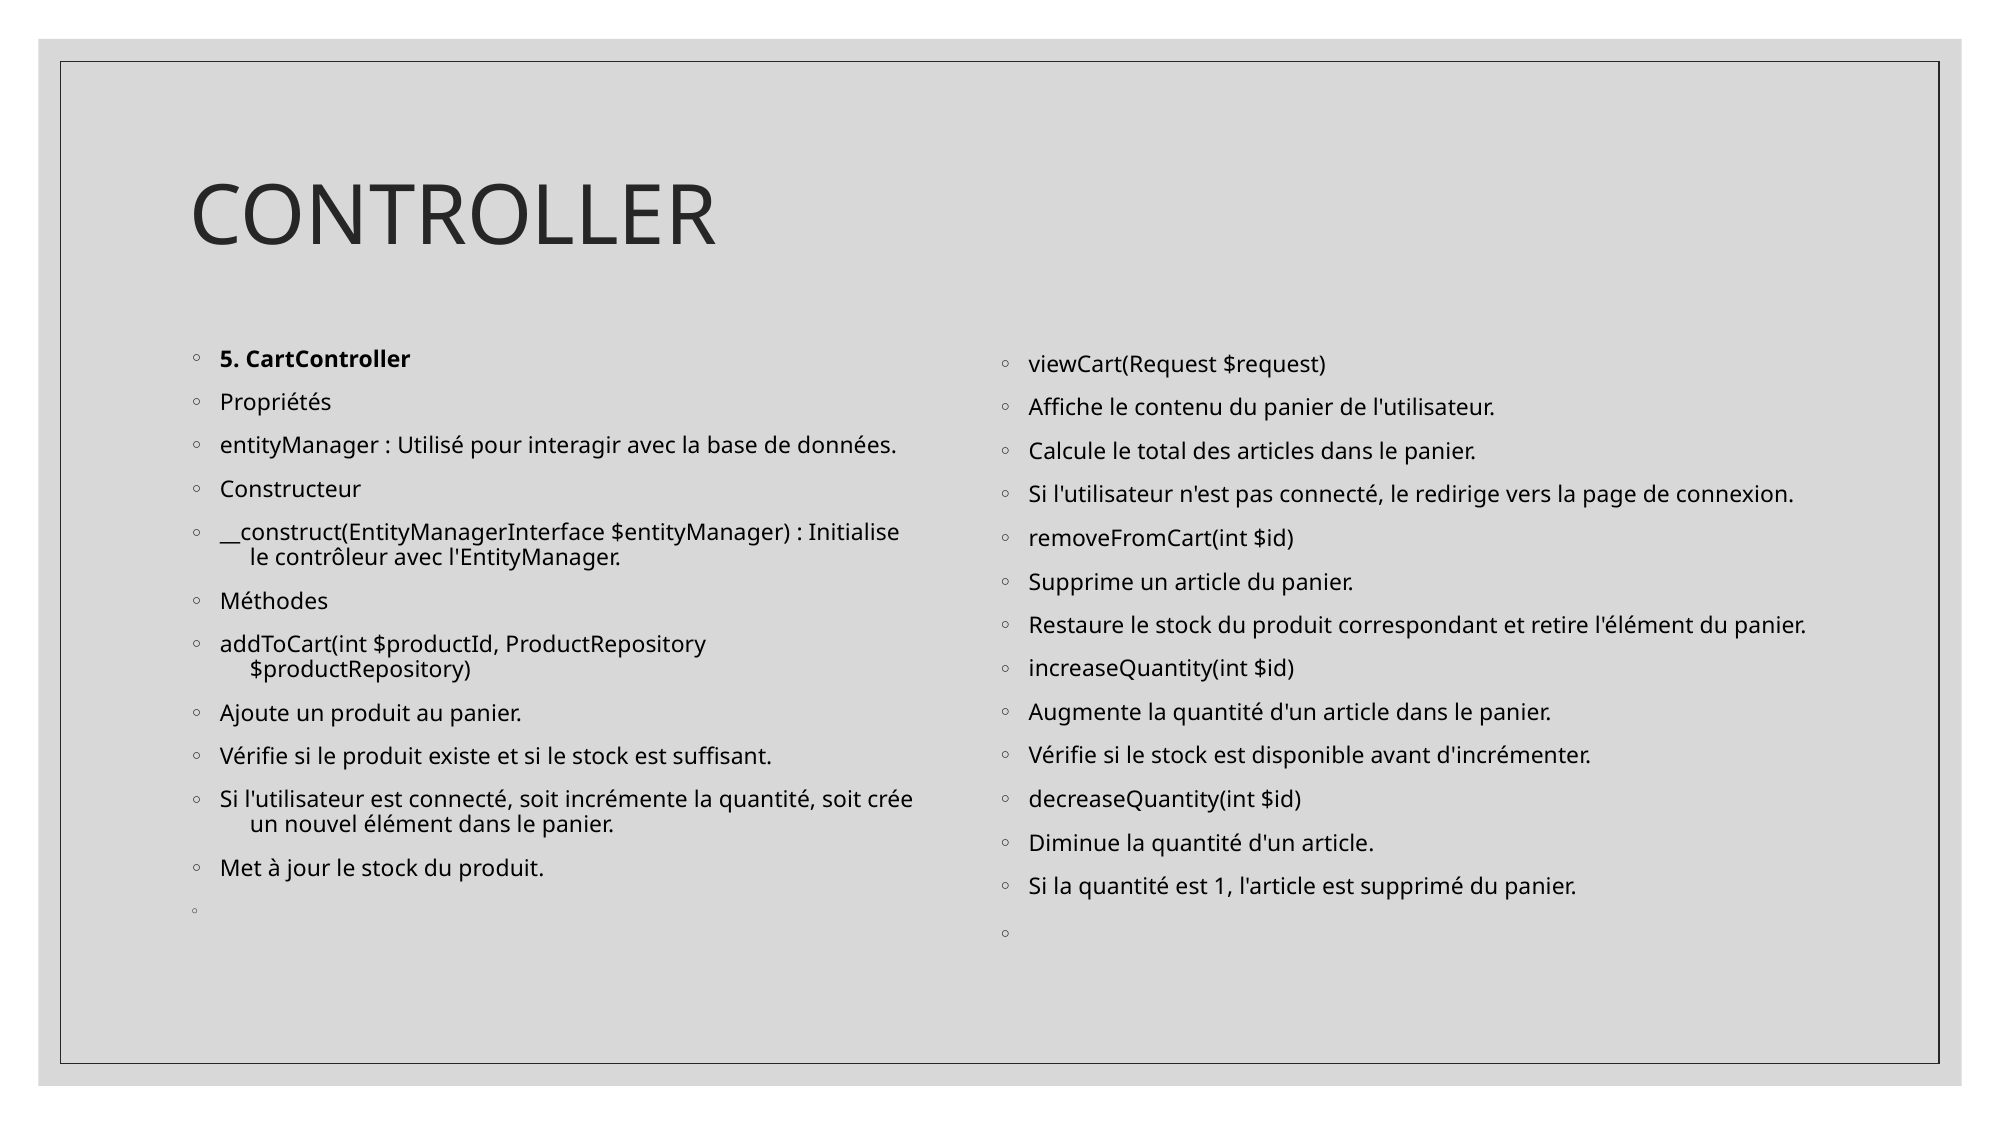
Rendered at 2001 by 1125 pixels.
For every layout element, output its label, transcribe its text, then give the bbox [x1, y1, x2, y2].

title CONTROLLER [174, 105, 1825, 331]
list viewCart(Request $request) Affiche le contenu du panier de l'utilisateur. Calcule le total des articles dans le panier. Si l'utilisateur n'est pas connecté, le redirige vers la page de connexion. removeFromCart(int $id) Supprime un article du panier. Restaure le stock du produit correspondant et retire l'élément du panier. increaseQuantity(int $id) Augmente la quantité d'un article dans le panier. Vérifie si le stock est disponible avant d'incrémenter. decreaseQuantity(int $id) Diminue la quantité d'un article. Si la quantité est 1, l'article est supprimé du panier. [983, 345, 1825, 961]
list 5. CartController Propriétés entityManager : Utilisé pour interagir avec la base de données. Constructeur __construct(EntityManagerInterface $entityManager) : Initialise le contrôleur avec l'EntityManager. Méthodes addToCart(int $productId, ProductRepository $productRepository) Ajoute un produit au panier. Vérifie si le produit existe et si le stock est suffisant. Si l'utilisateur est connecté, soit incrémente la quantité, soit crée un nouvel élément dans le panier. Met à jour le stock du produit. [174, 345, 940, 961]
